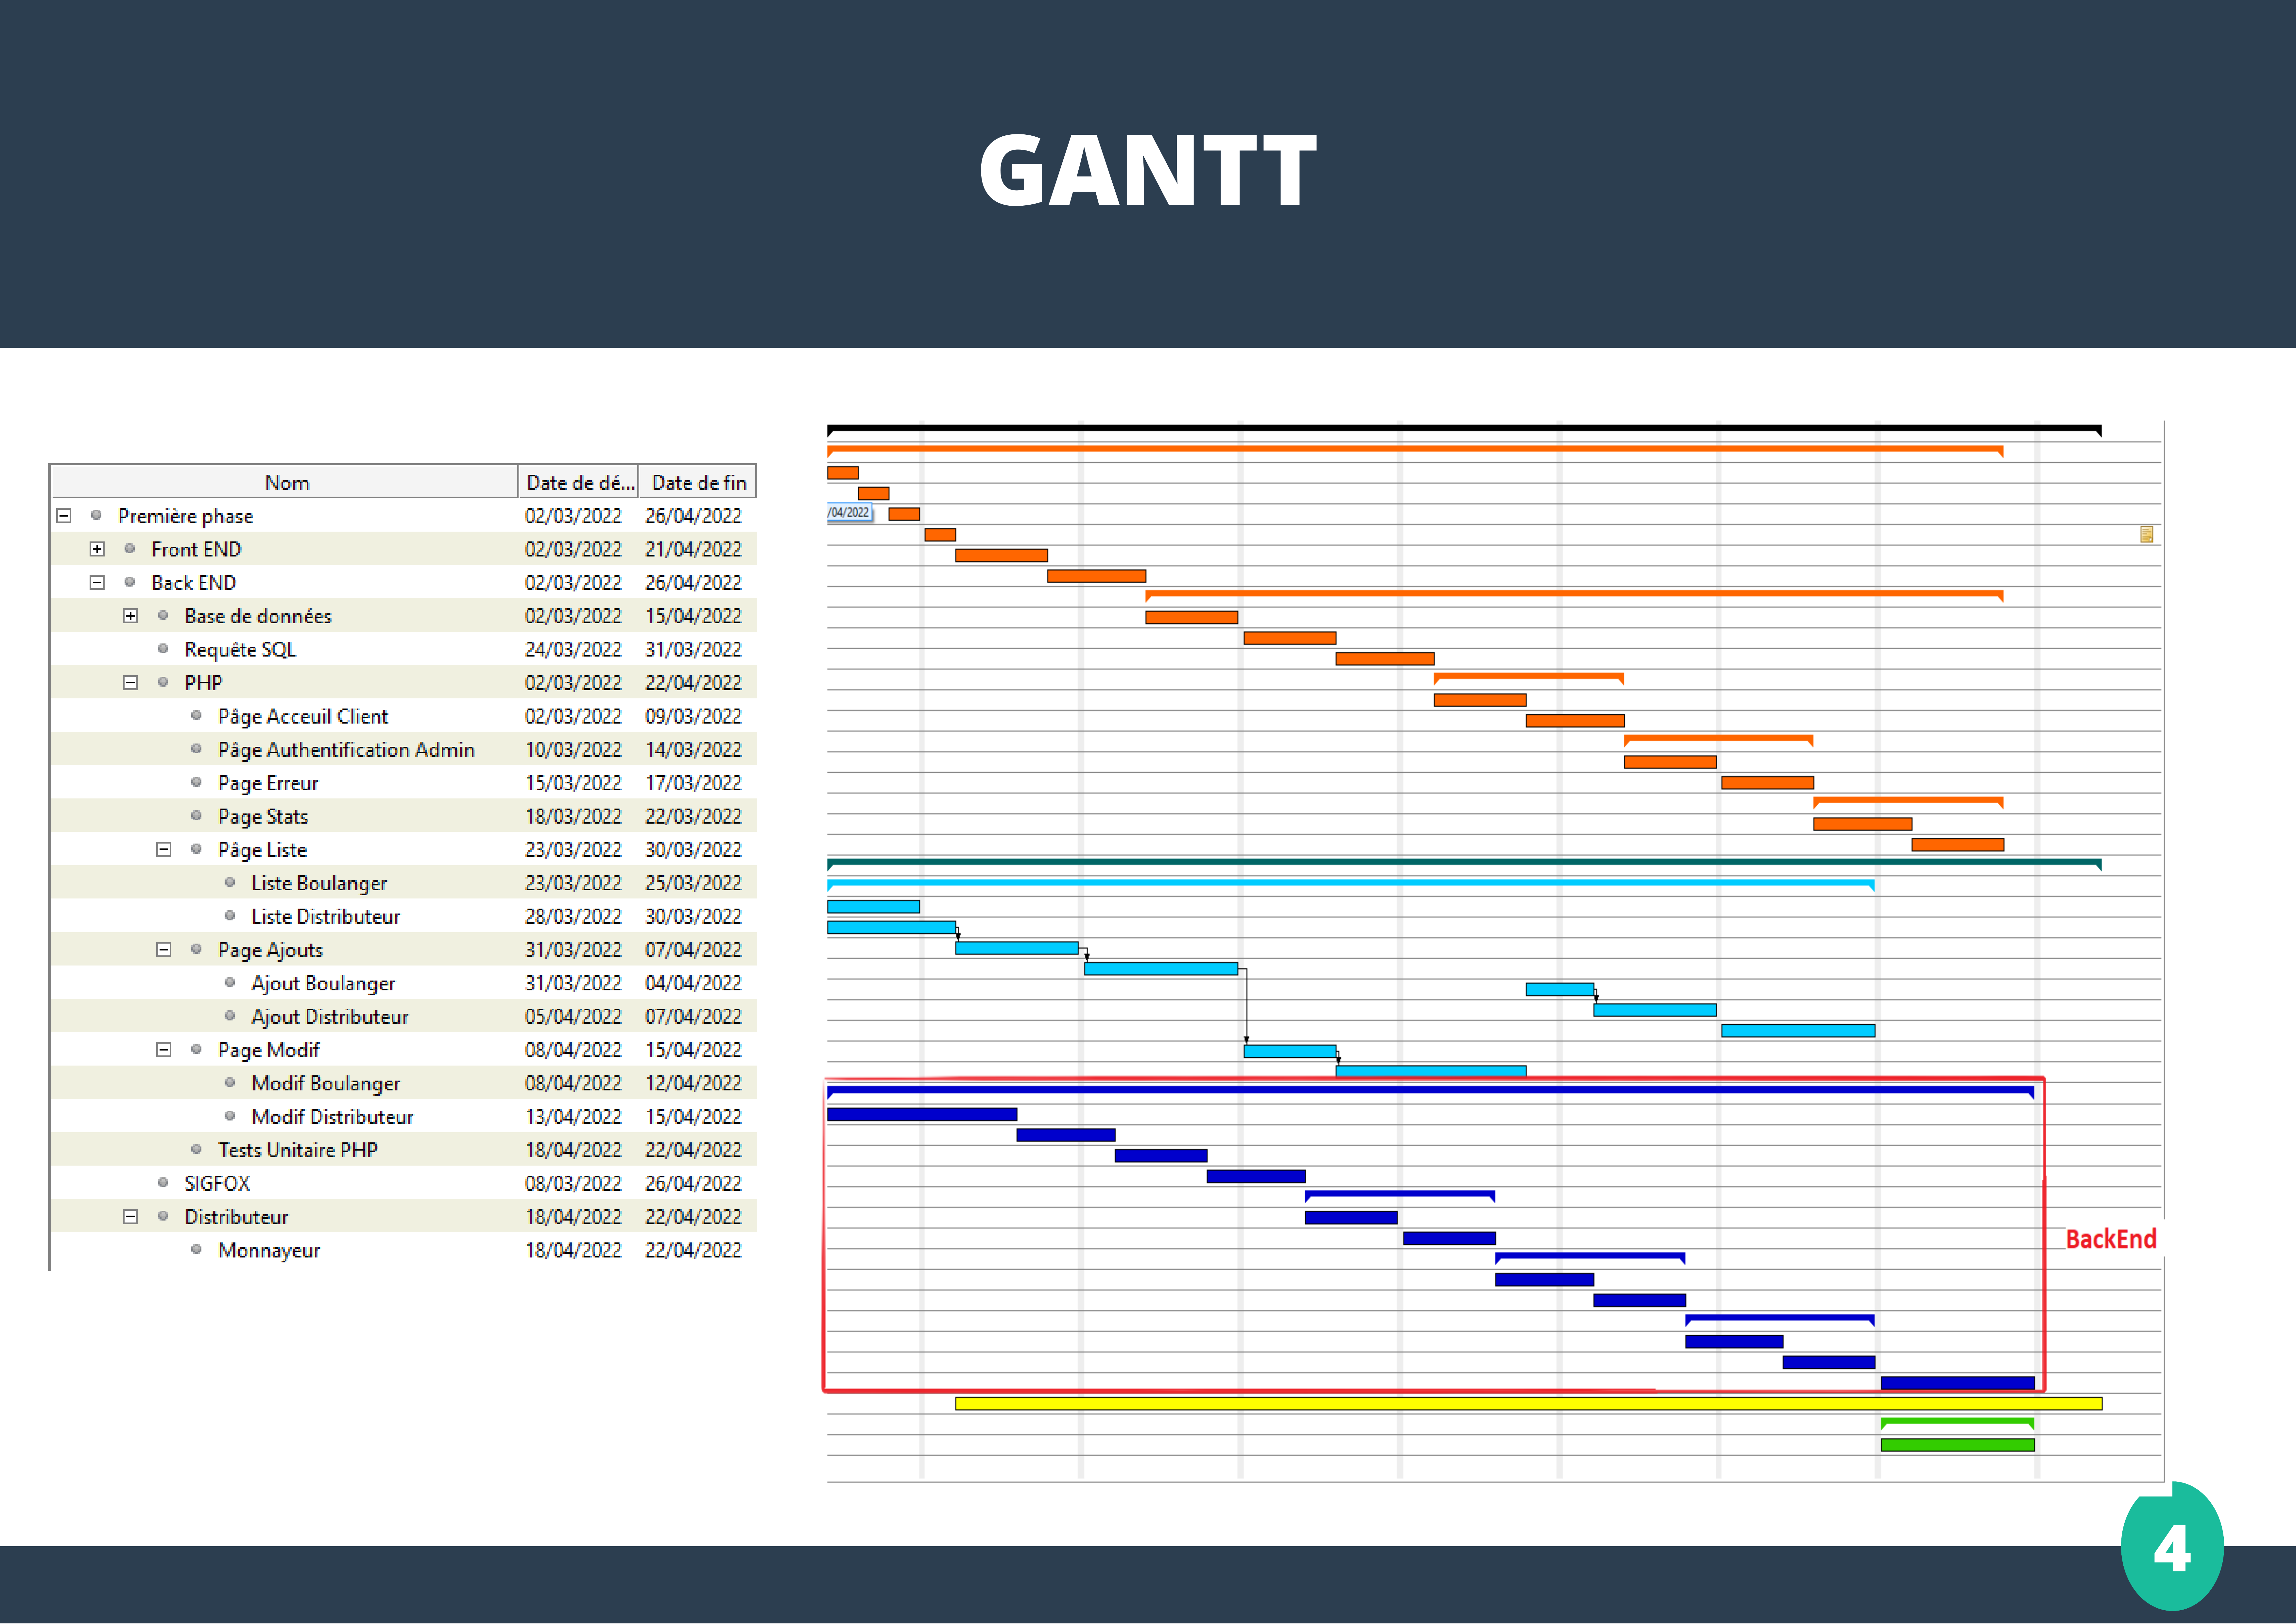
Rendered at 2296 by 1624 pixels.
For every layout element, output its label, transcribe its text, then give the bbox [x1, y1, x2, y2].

title GANTT [82, 64, 2214, 270]
picture [820, 417, 2172, 1496]
picture [48, 463, 757, 1271]
